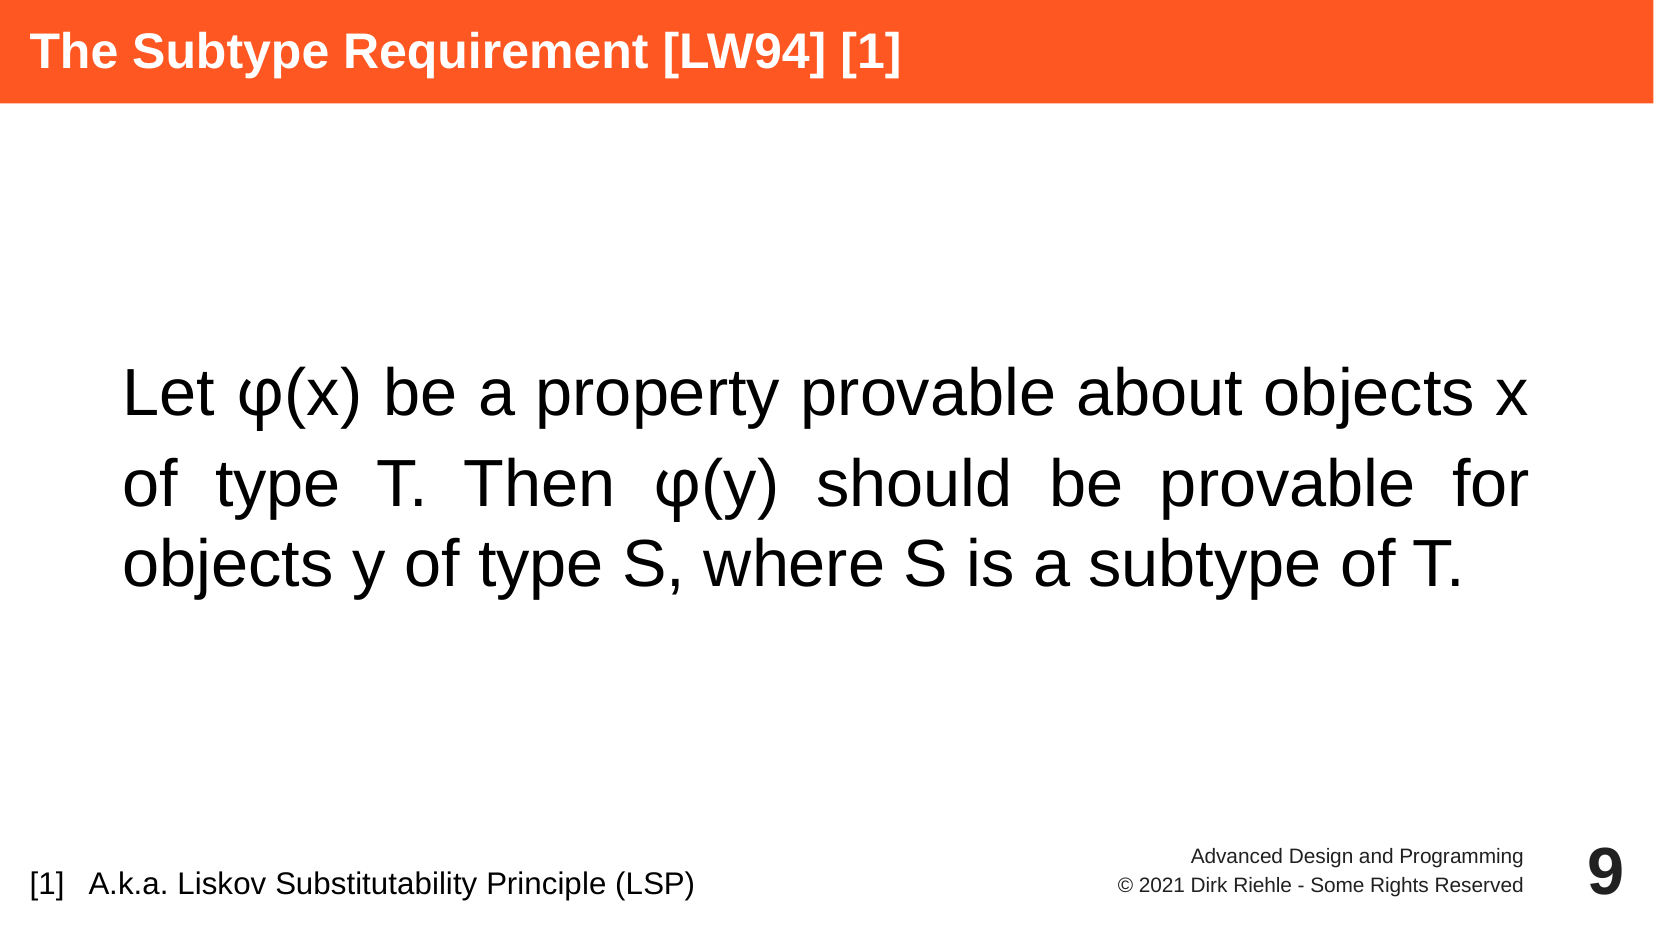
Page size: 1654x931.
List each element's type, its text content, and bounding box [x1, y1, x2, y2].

title The Subtype Requirement [LW94] [1] [0, 0, 1654, 104]
text_box [1] A.k.a. Liskov Substitutability Principle (LSP) [0, 693, 1182, 931]
subtitle Let φ(x) be a property provable about objects x of type T. Then φ(y) should be provable for objects y of type S, where S is a subtype of T. [29, 132, 1625, 813]
